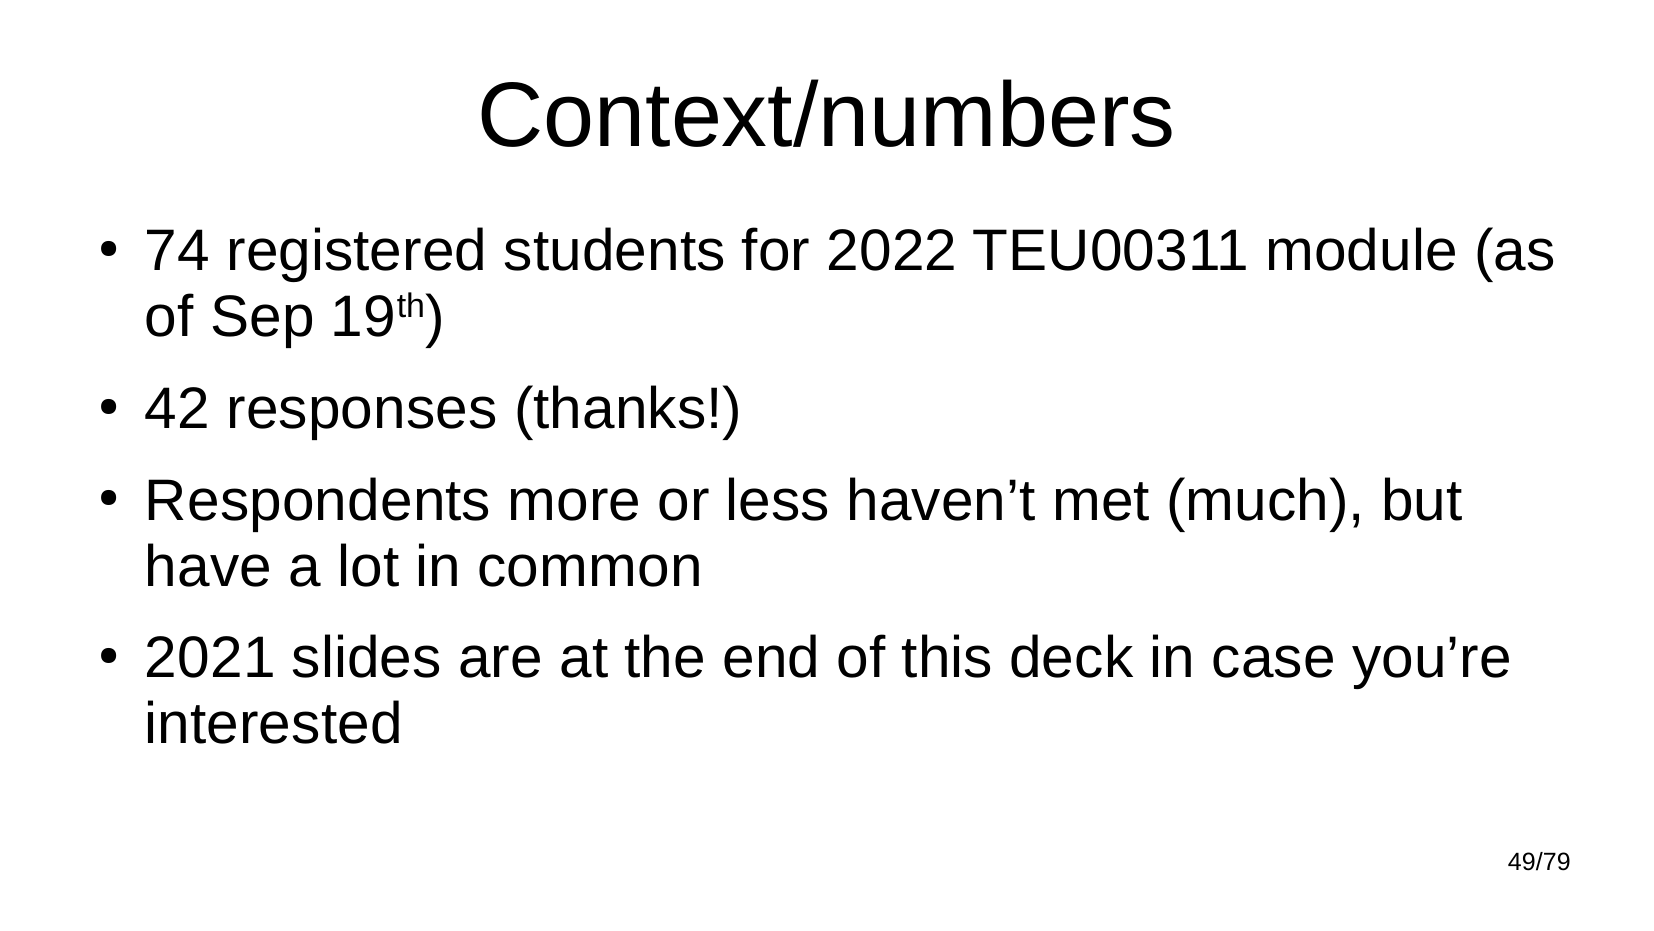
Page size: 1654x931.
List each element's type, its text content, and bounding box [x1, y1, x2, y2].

list 74 registered students for 2022 TEU00311 module (as of Sep 19th) 42 responses (thanks!) Respondents more or less haven’t met (much), but have a lot in common 2021 slides are at the end of this deck in case you’re interested [82, 217, 1571, 758]
title Context/numbers [82, 37, 1571, 193]
